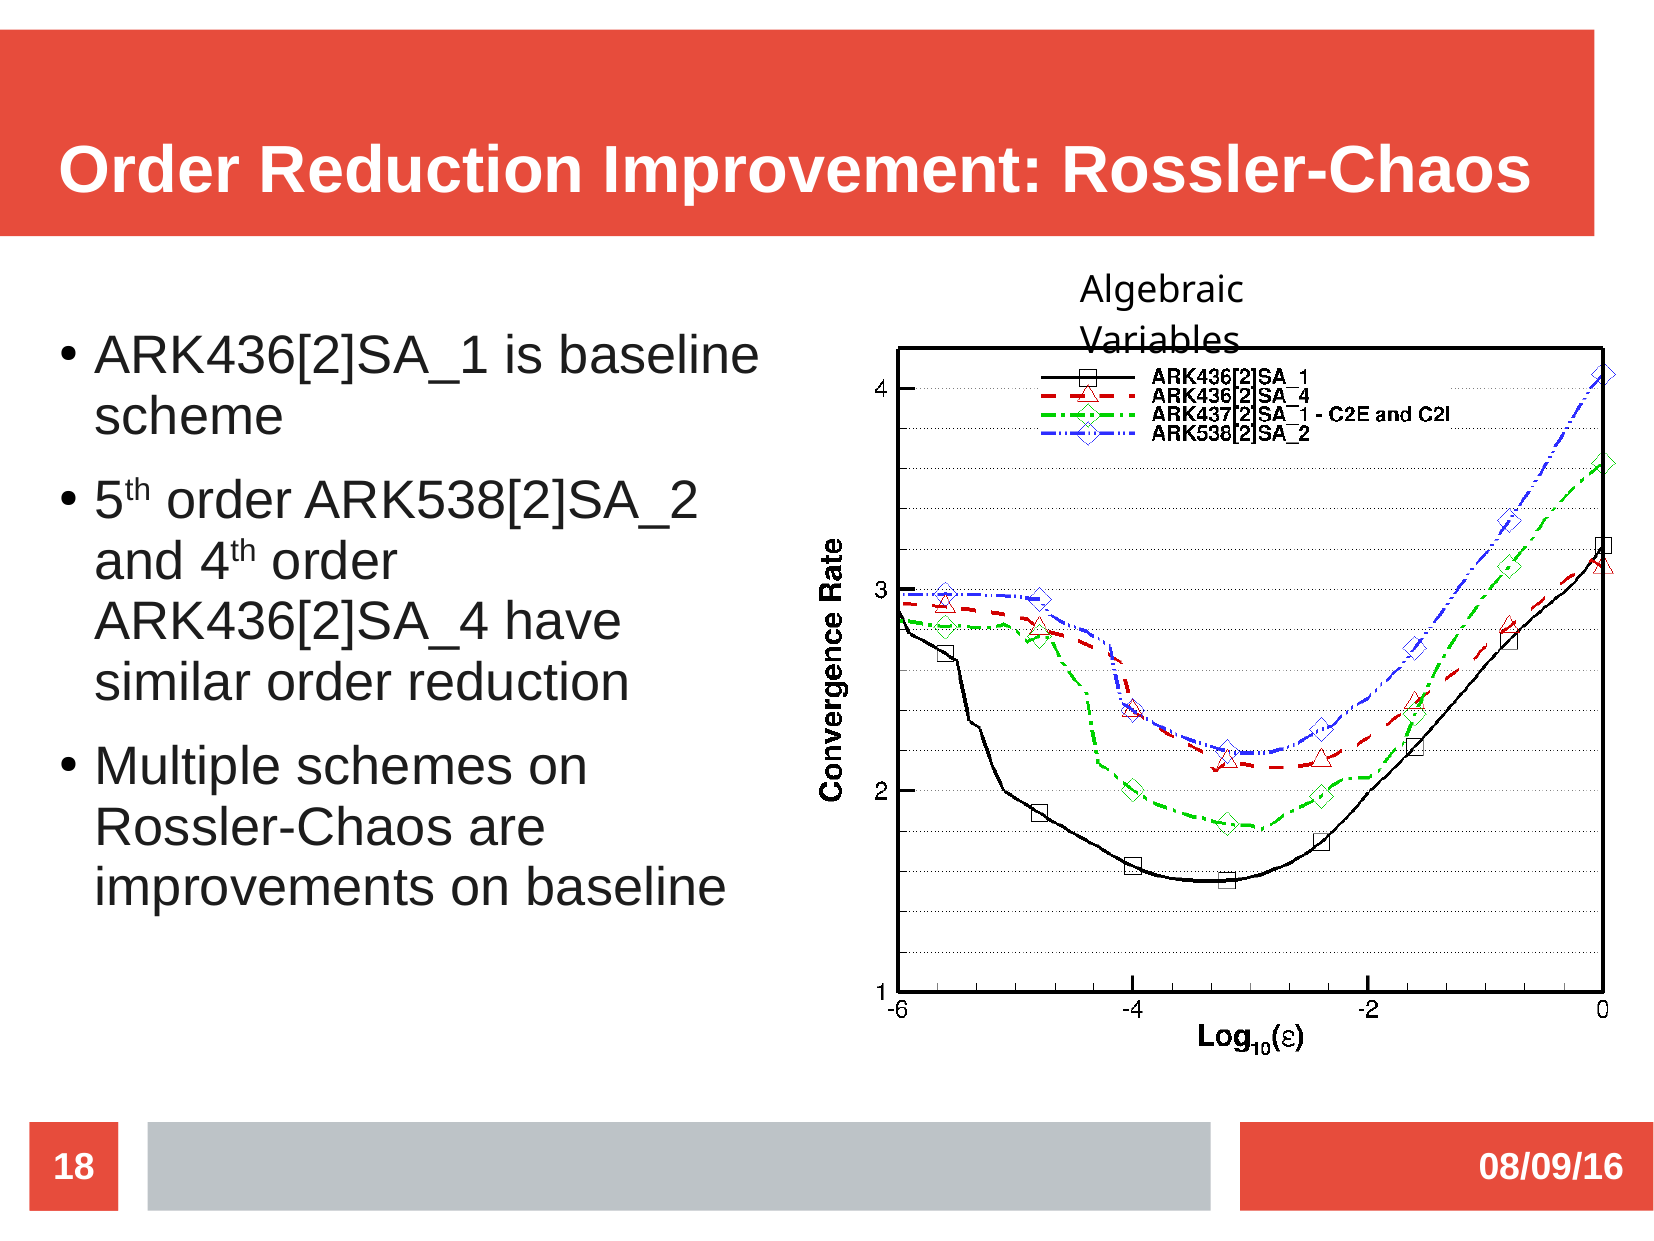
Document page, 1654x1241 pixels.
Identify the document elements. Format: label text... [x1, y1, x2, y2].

picture [805, 330, 1618, 1066]
text_box Algebraic Variables [1065, 255, 1396, 318]
title Order Reduction Improvement: Rossler-Chaos [59, 59, 1595, 207]
picture [1174, 335, 1186, 351]
list ARK436[2]SA_1 is baseline scheme 5th order ARK538[2]SA_2 and 4th order ARK436[2]SA_4 have similar order reduction Multiple schemes on Rossler-Chaos are improvements on baseline [59, 324, 794, 1093]
picture [1084, 330, 1096, 348]
